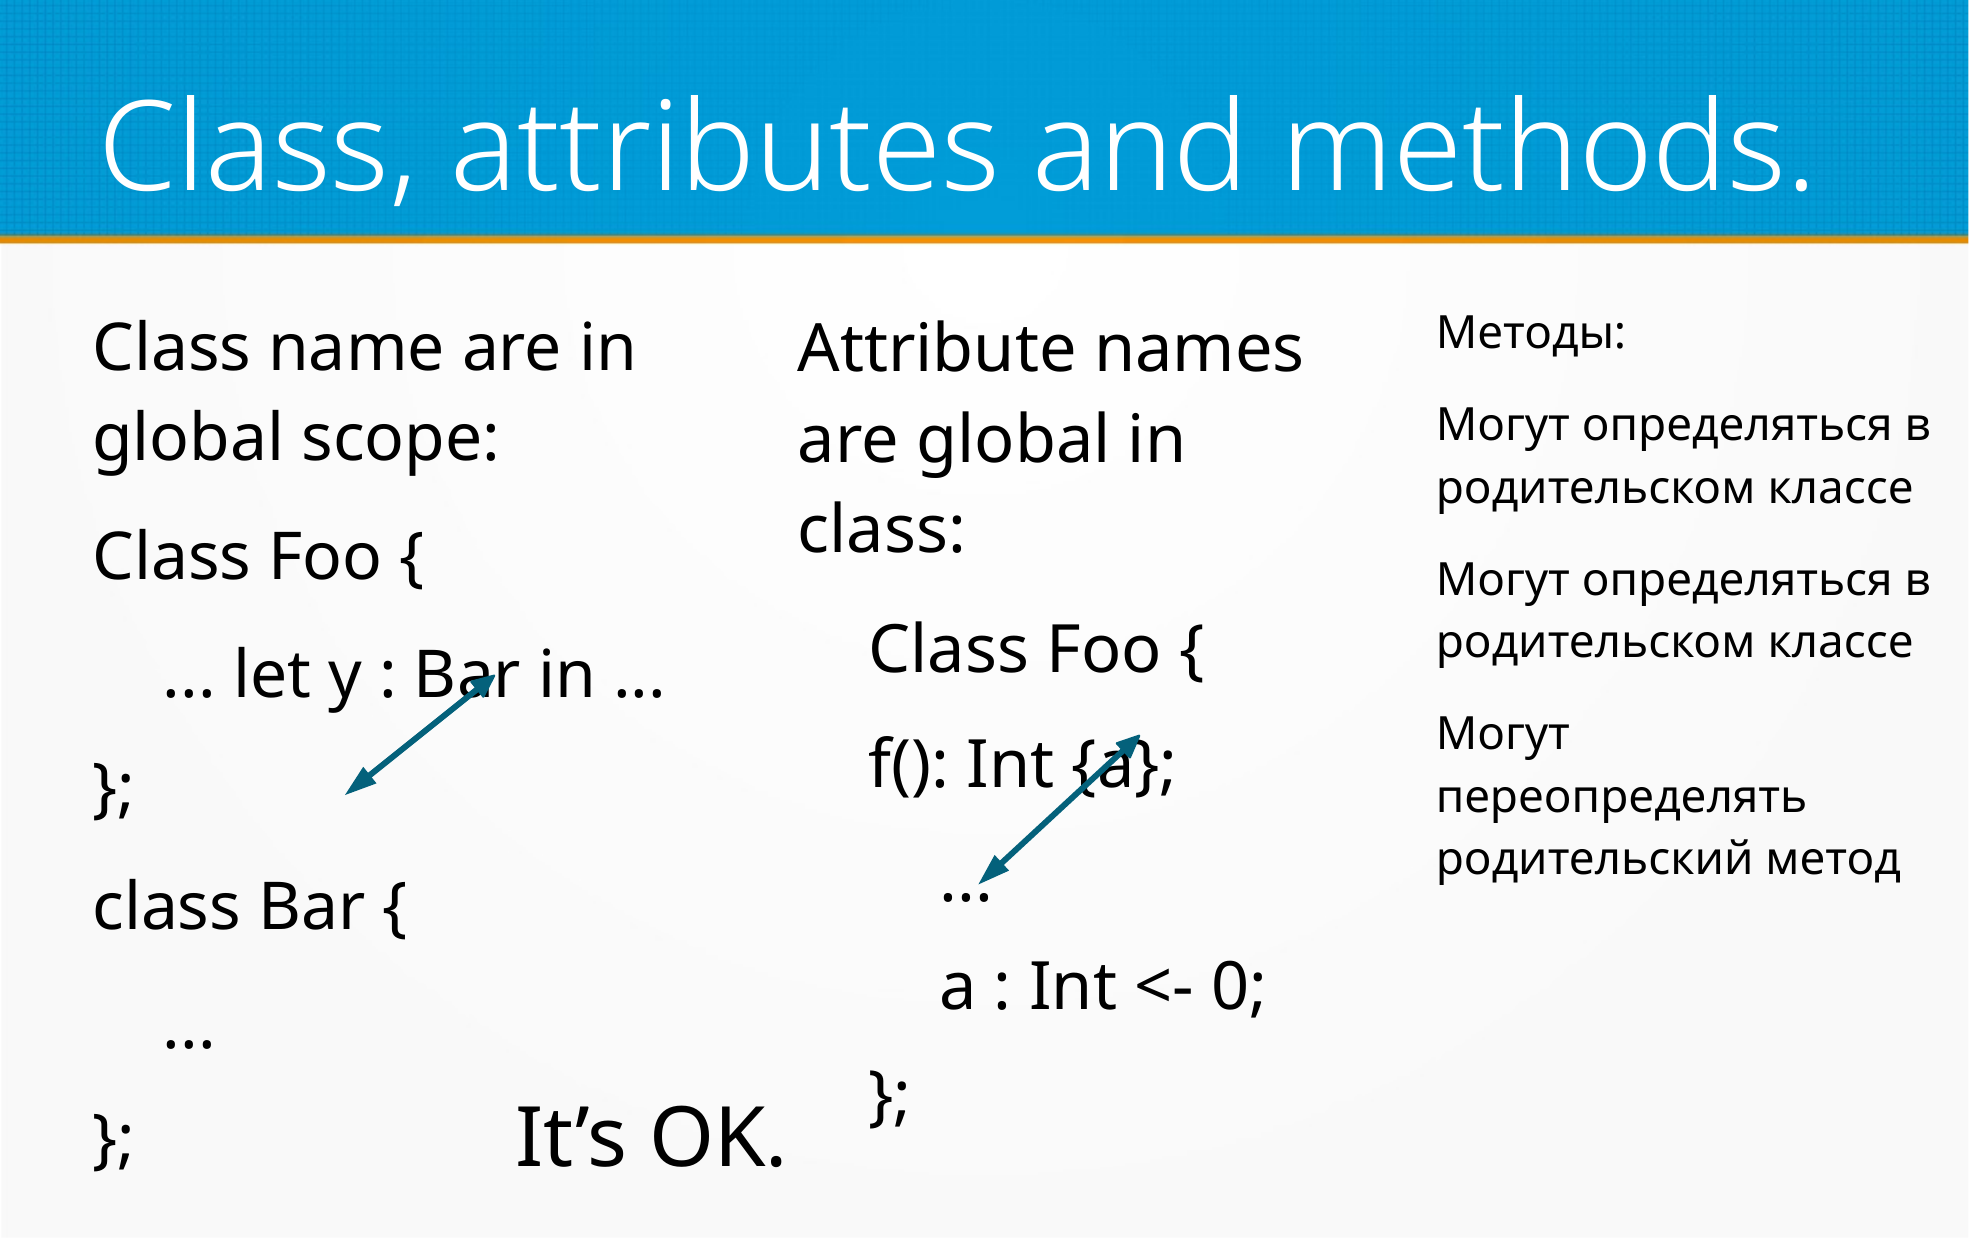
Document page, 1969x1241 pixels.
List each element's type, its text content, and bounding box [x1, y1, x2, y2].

list Attribute names are global in class: Class Foo { f(): Int {a}; ... a : Int <- 0; }; [788, 300, 1372, 1186]
list Class name are in global scope: Class Foo { ... let y : Bar in ... }; class Bar { ... }; [22, 300, 788, 1186]
title Class, attributes and methods. [98, 19, 1870, 227]
text_box It’s OK. [510, 1065, 826, 1203]
picture [0, 233, 1969, 1241]
list Методы: Могут определяться в родительском классе Могут определяться в родительском классе Могут переопределять родительский метод [1365, 300, 1936, 961]
